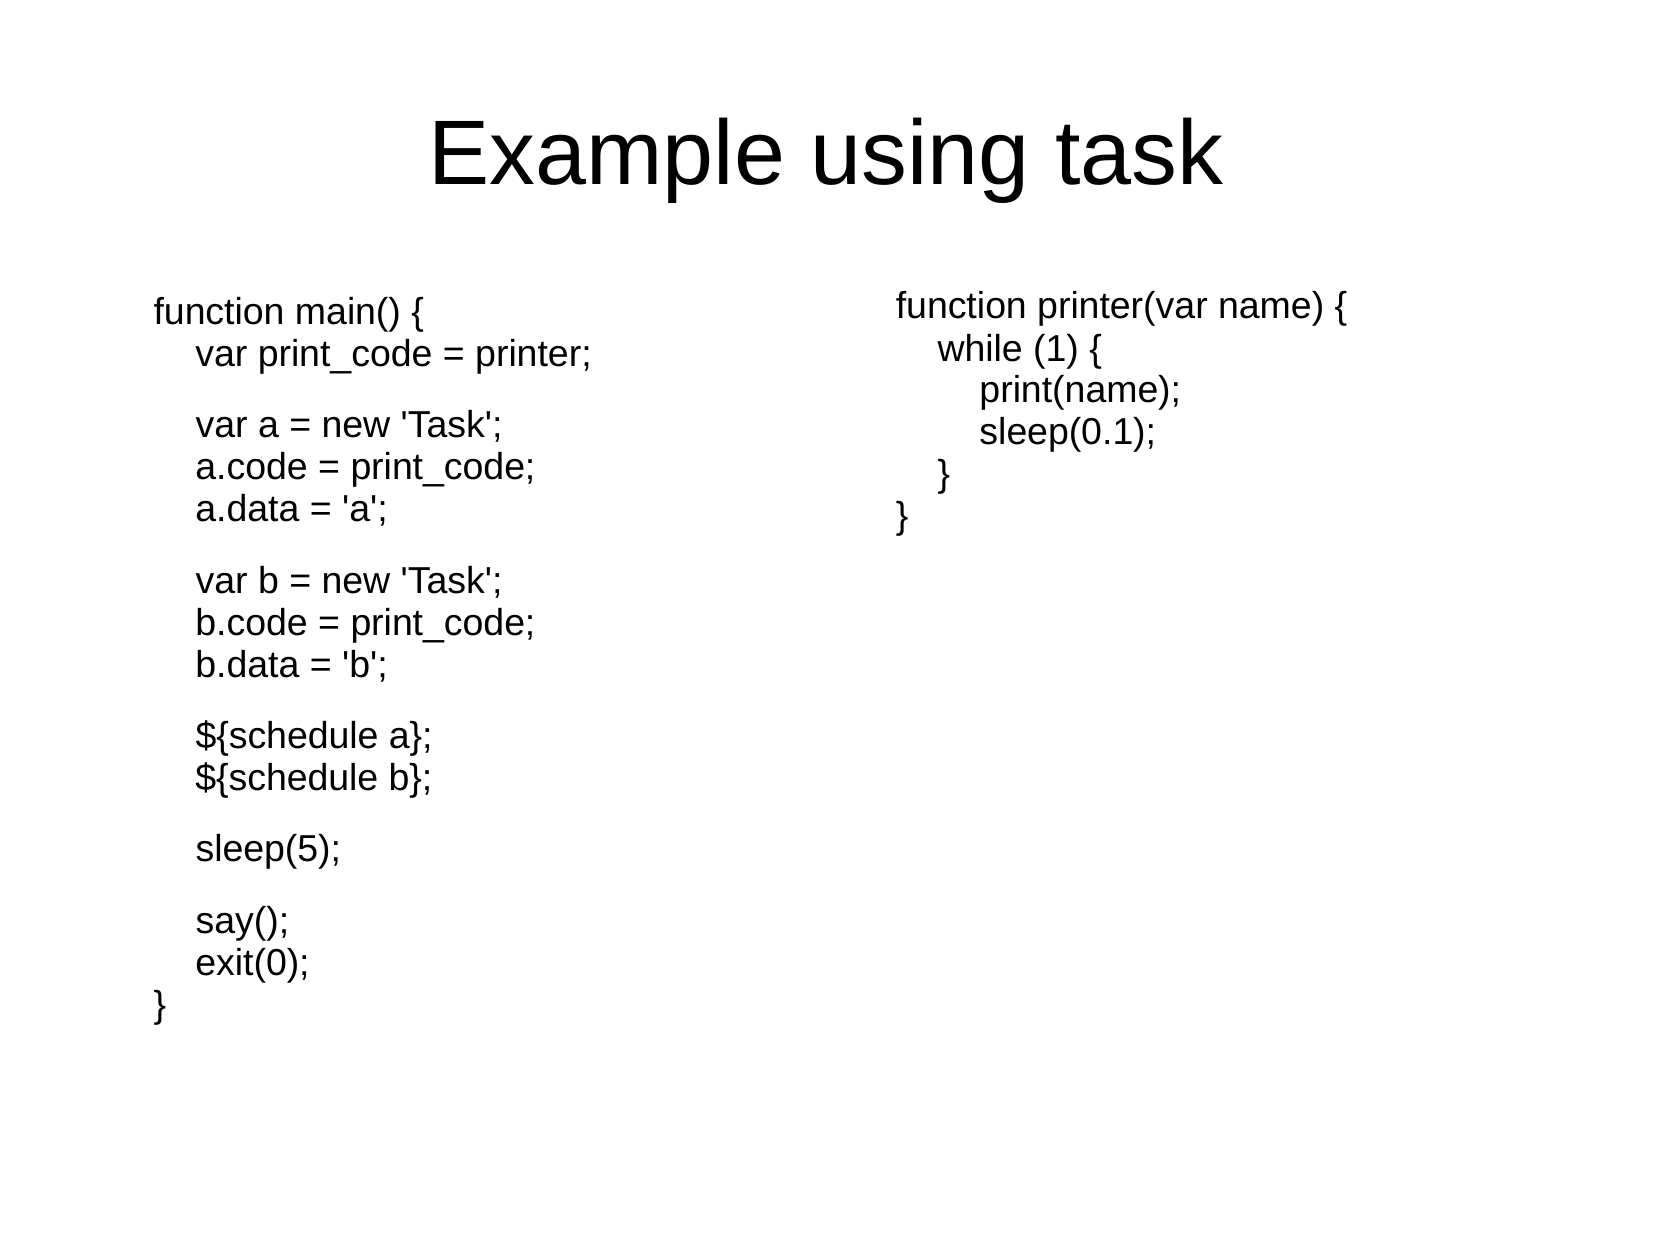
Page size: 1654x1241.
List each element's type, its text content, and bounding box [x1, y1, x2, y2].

list function main() { var print_code = printer; var a = new 'Task'; a.code = print_code; a.data = 'a'; var b = new 'Task'; b.code = print_code; b.data = 'b'; ${schedule a}; ${schedule b}; sleep(5); say(); exit(0); } [82, 290, 826, 1010]
list function printer(var name) { while (1) { print(name); sleep(0.1); } } [825, 285, 1568, 1005]
title Example using task [82, 49, 1571, 257]
